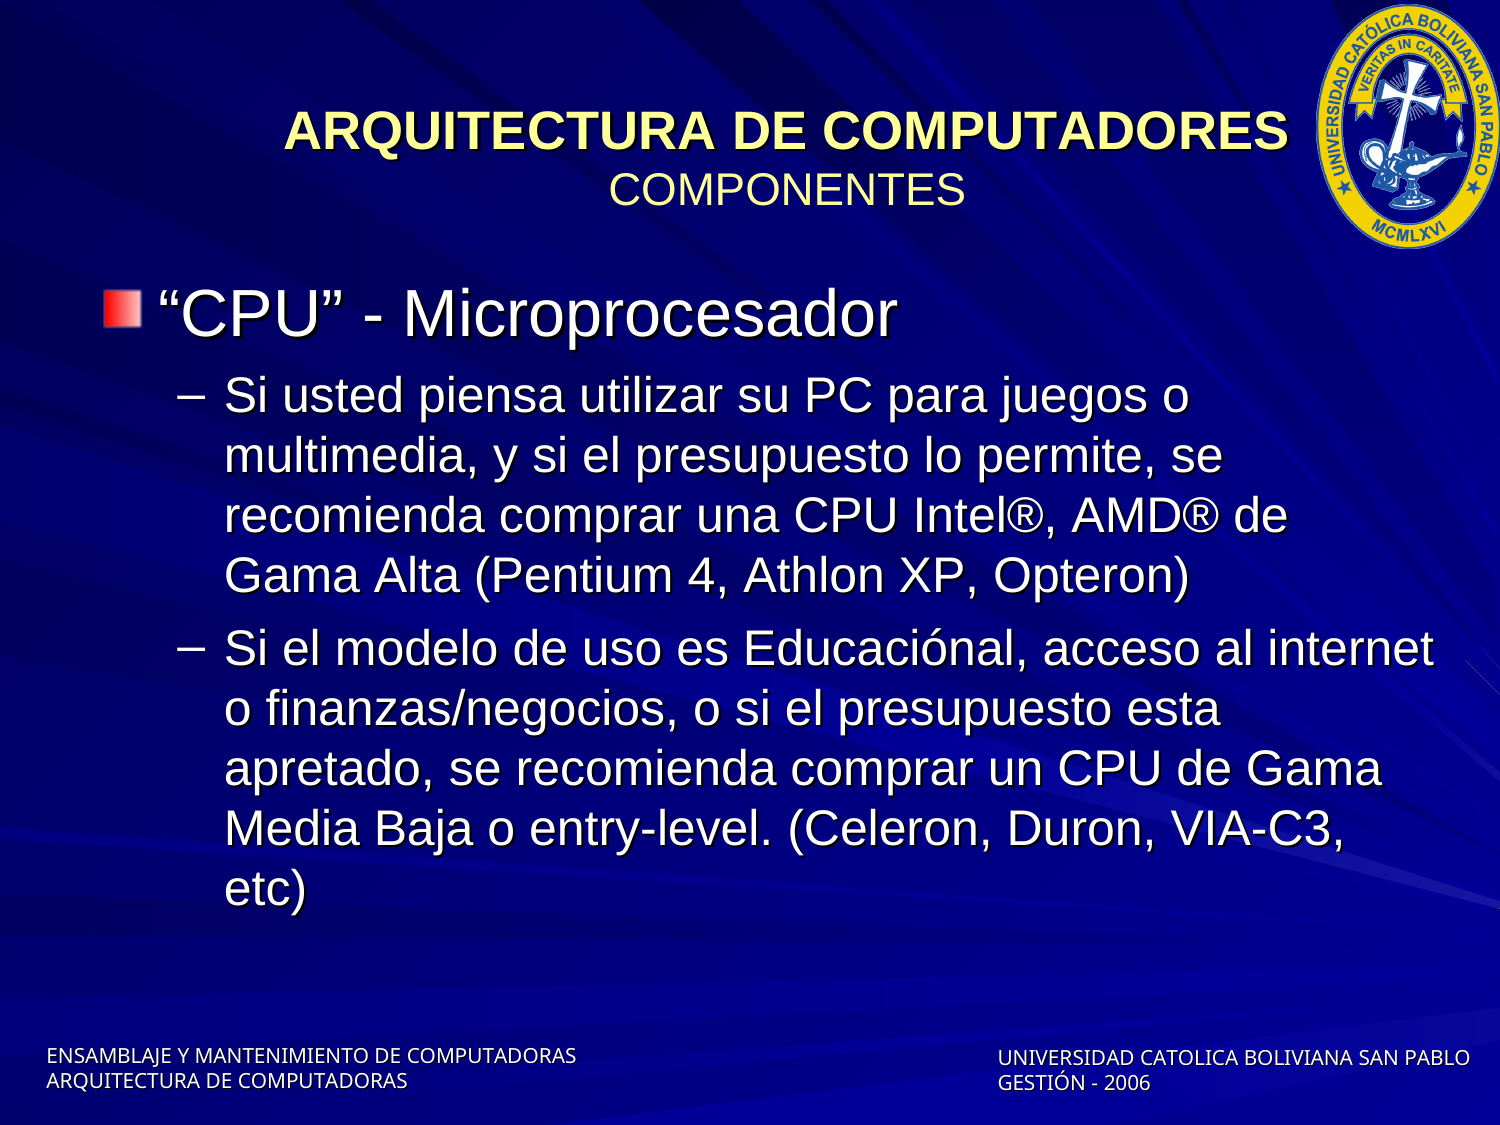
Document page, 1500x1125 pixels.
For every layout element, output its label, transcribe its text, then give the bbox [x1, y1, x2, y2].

picture [1316, 4, 1500, 249]
text_box ARQUITECTURA DE COMPUTADORES COMPONENTES [112, 78, 1463, 232]
list “CPU” - Microprocesador Si usted piensa utilizar su PC para juegos o multimedia, y si el presupuesto lo permite, se recomienda comprar una CPU Intel®, AMD® de Gama Alta (Pentium 4, Athlon XP, Opteron) Si el modelo de uso es Educaciónal, acceso al internet o finanzas/negocios, o si el presupuesto esta apretado, se recomienda comprar un CPU de Gama Media Baja o entry-level. (Celeron, Duron, VIA-C3, etc) [87, 262, 1450, 1088]
